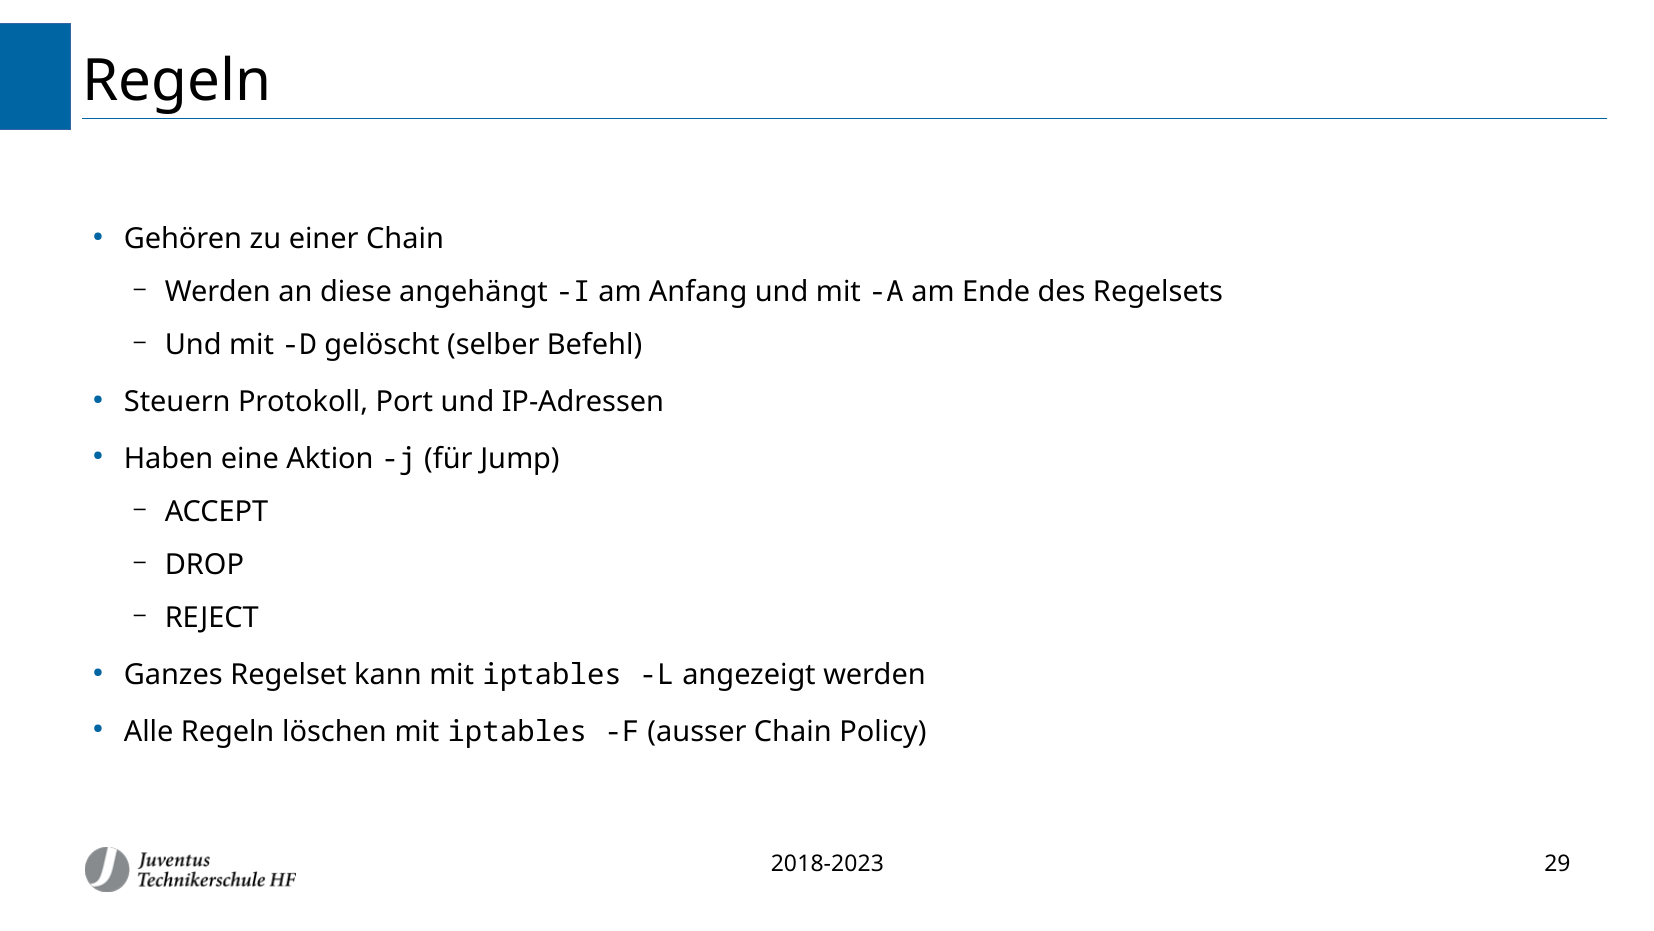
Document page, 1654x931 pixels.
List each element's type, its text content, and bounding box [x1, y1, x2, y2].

title Regeln [82, 37, 1571, 119]
picture [85, 847, 296, 892]
list Gehören zu einer Chain Werden an diese angehängt -I am Anfang und mit -A am Ende des Regelsets Und mit -D gelöscht (selber Befehl) Steuern Protokoll, Port und IP-Adressen Haben eine Aktion -j (für Jump) ACCEPT DROP REJECT Ganzes Regelset kann mit iptables -L angezeigt werden Alle Regeln löschen mit iptables -F (ausser Chain Policy) [82, 217, 1571, 758]
